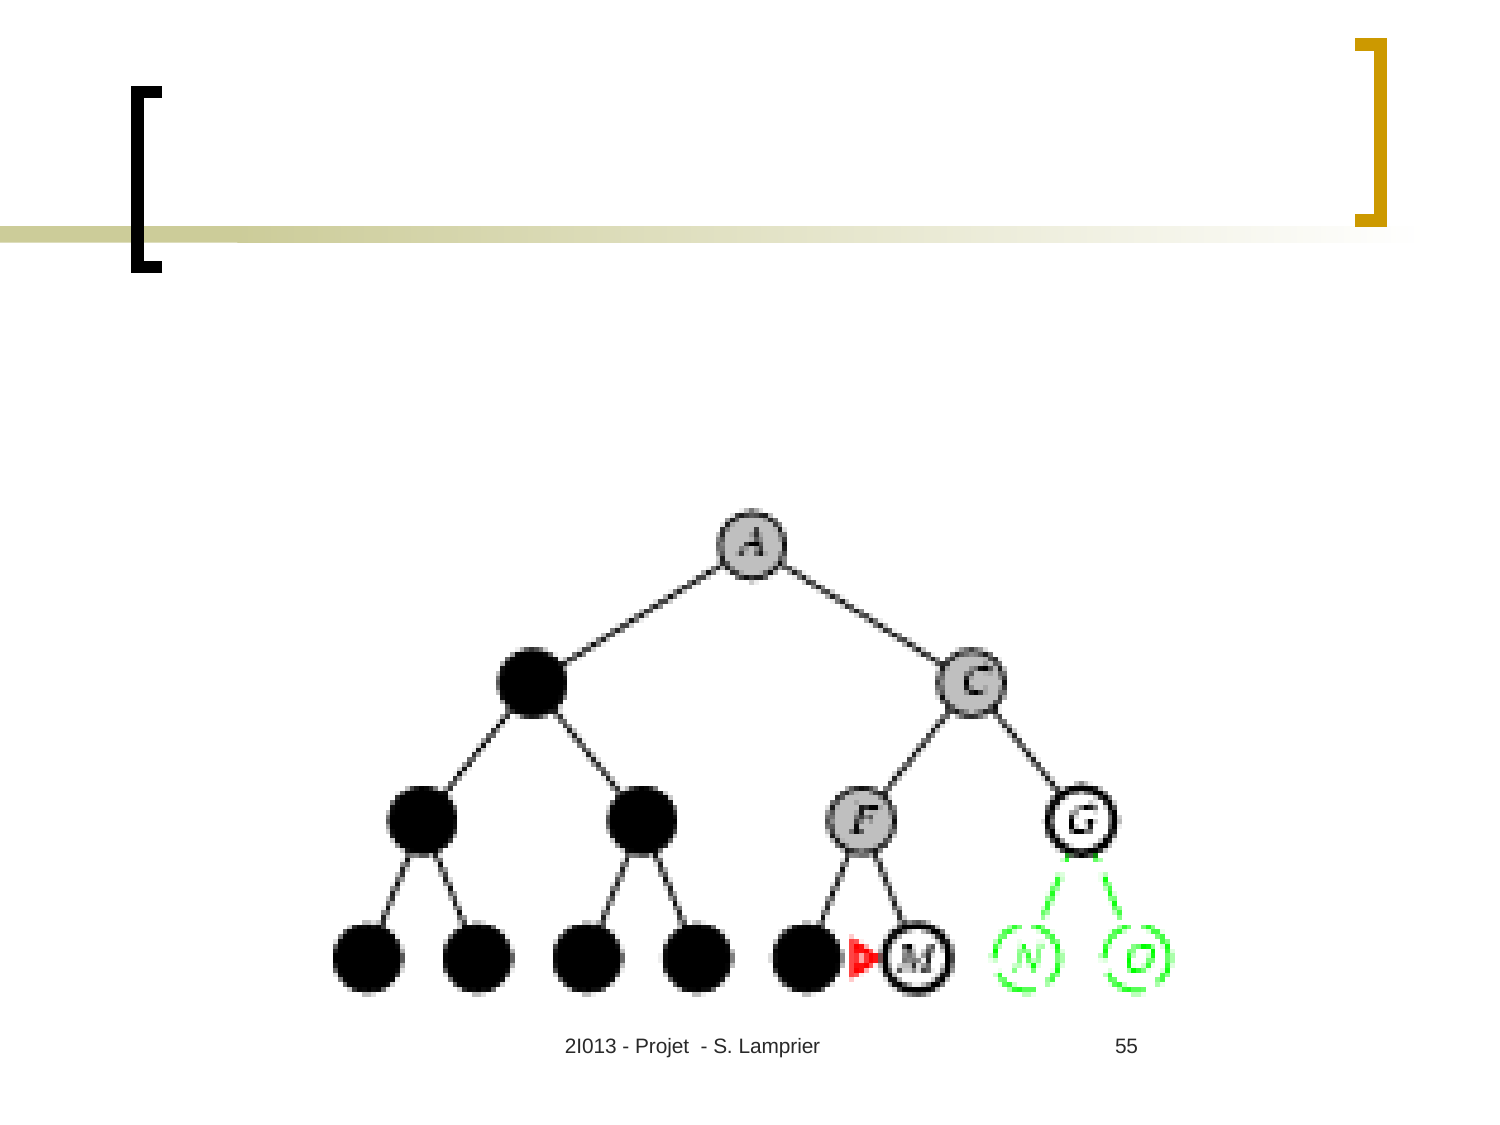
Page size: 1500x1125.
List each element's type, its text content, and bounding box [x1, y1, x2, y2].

picture [324, 499, 1175, 997]
slide_number <numéro> [1100, 1025, 1413, 1100]
footer 2I013 - Projet - S. Lamprier [549, 1025, 1025, 1100]
